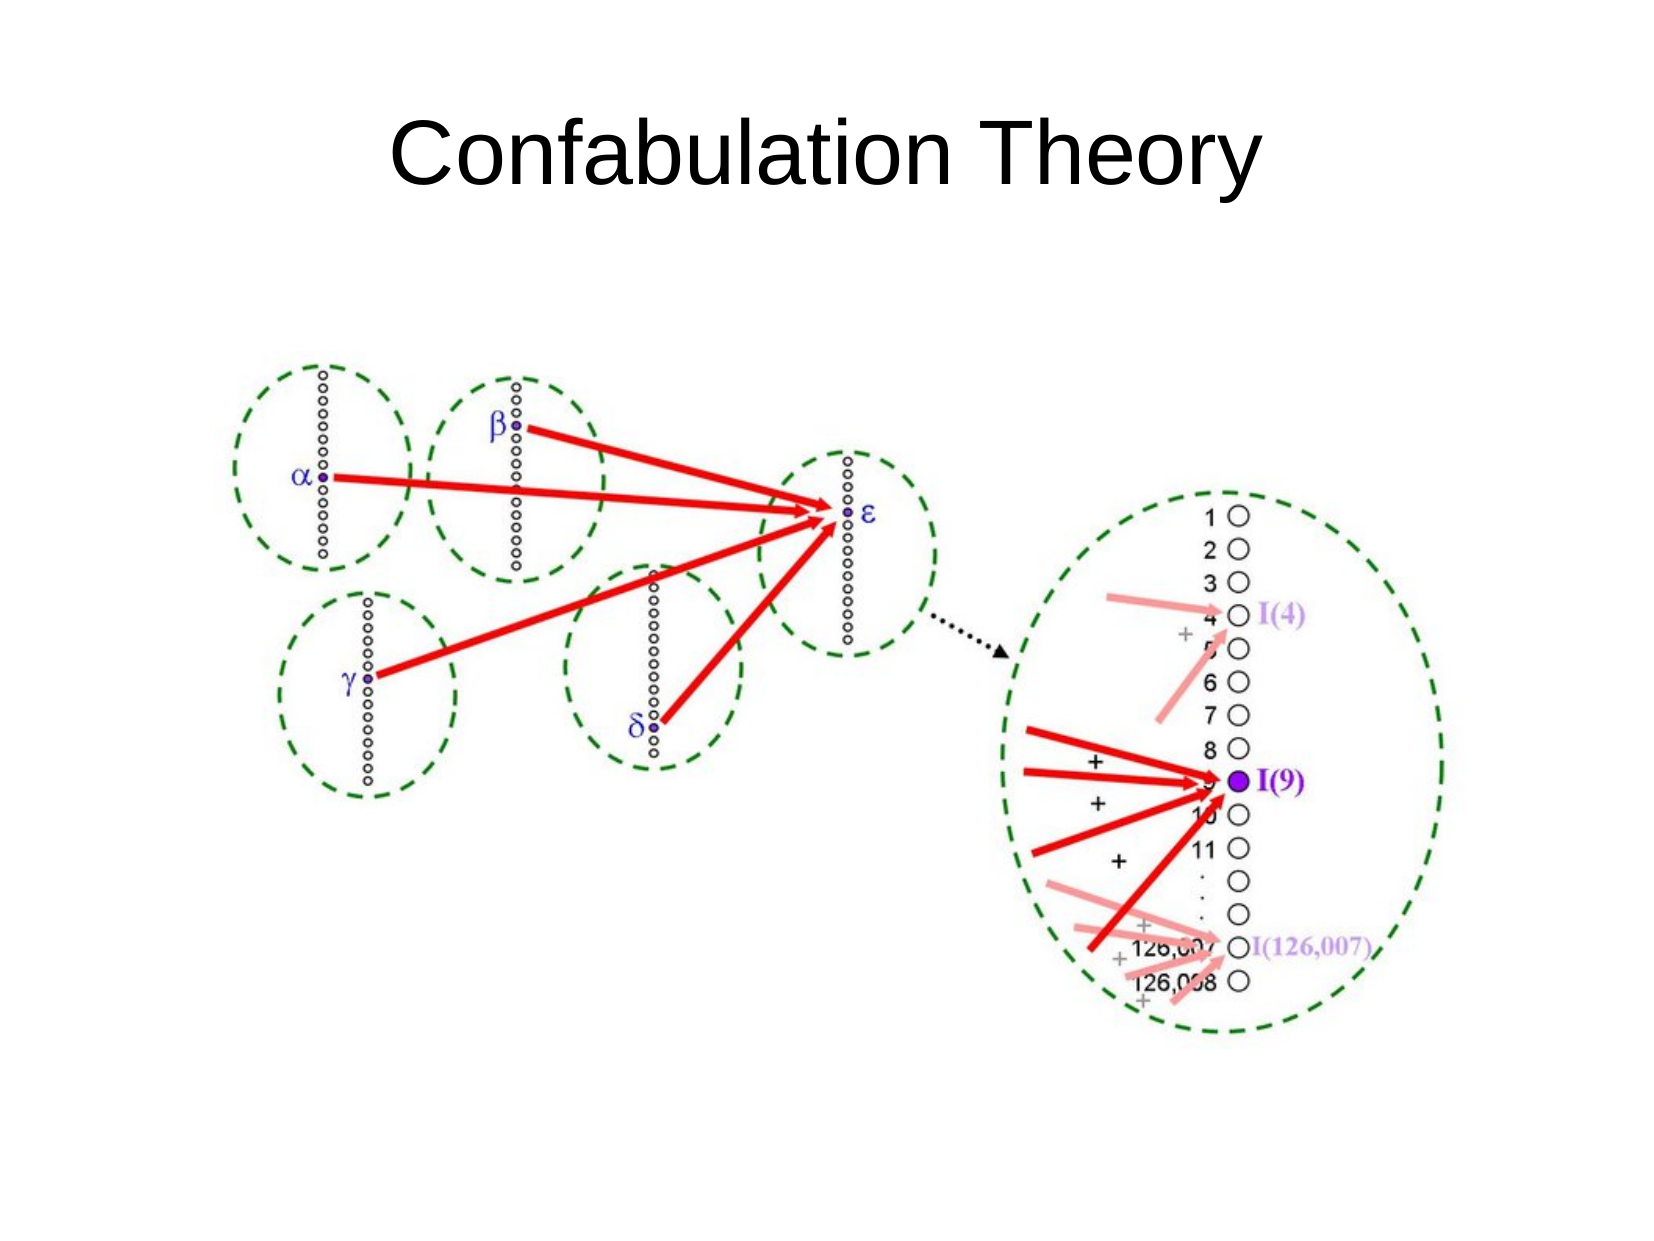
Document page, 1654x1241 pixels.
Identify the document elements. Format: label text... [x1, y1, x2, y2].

title Confabulation Theory [82, 49, 1571, 257]
picture [214, 351, 1465, 1049]
